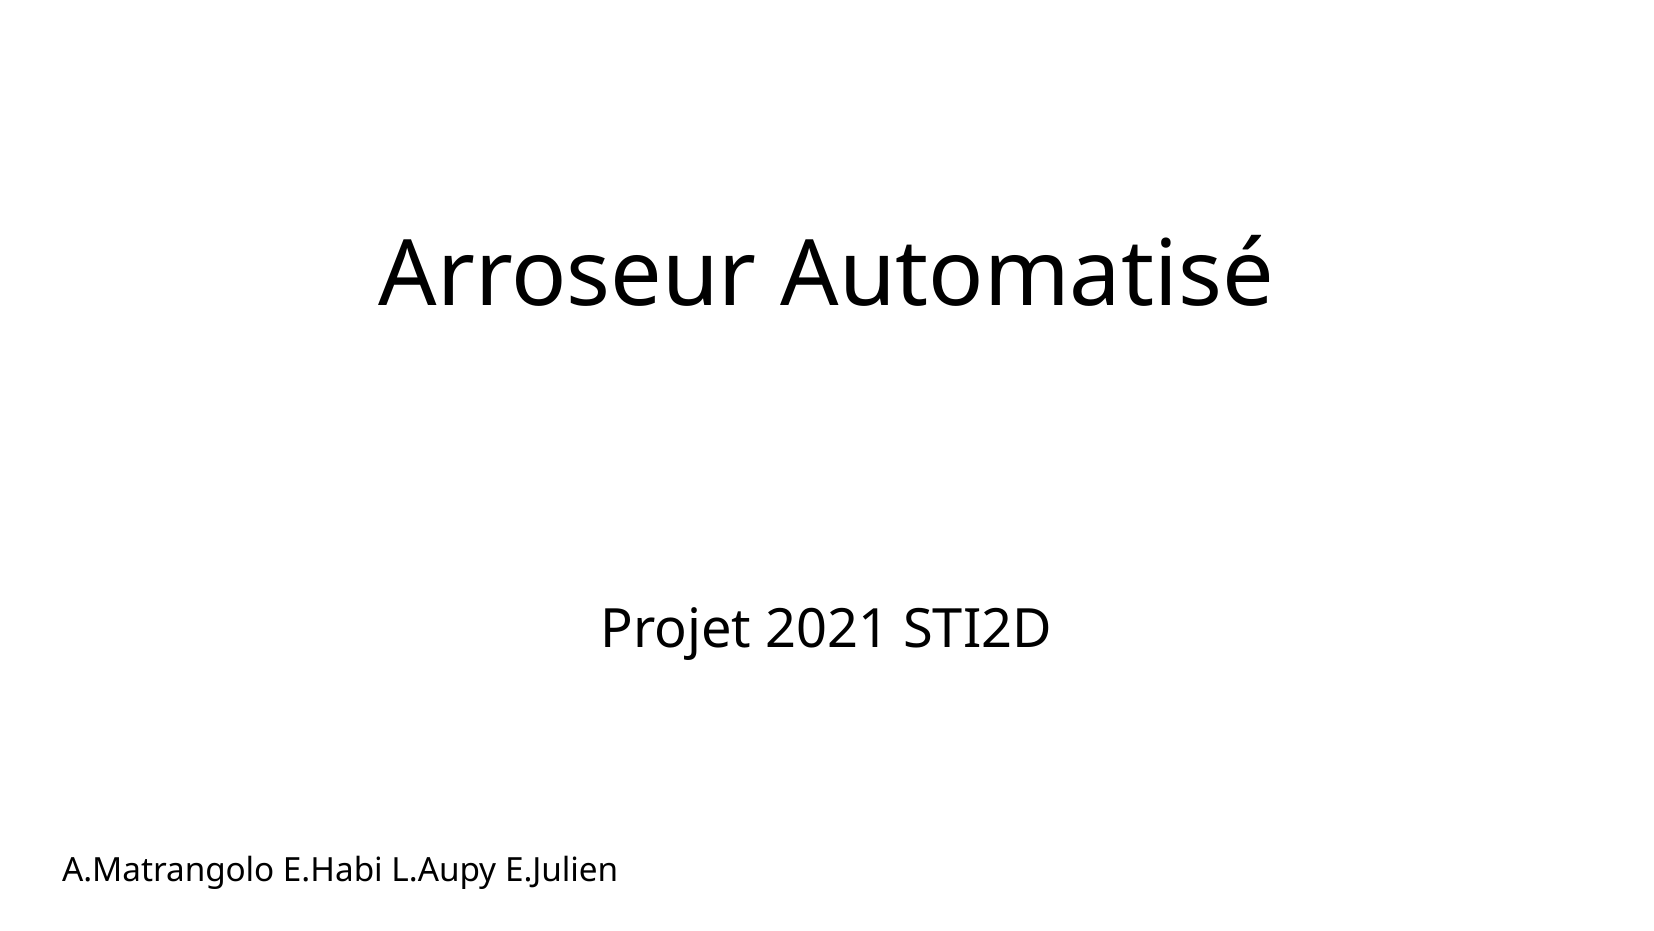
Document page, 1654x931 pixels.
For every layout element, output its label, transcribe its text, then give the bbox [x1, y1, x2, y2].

subtitle Projet 2021 STI2D [82, 496, 1571, 758]
title Arroseur Automatisé [82, 192, 1571, 348]
text_box A.Matrangolo E.Habi L.Aupy E.Julien [47, 838, 697, 900]
